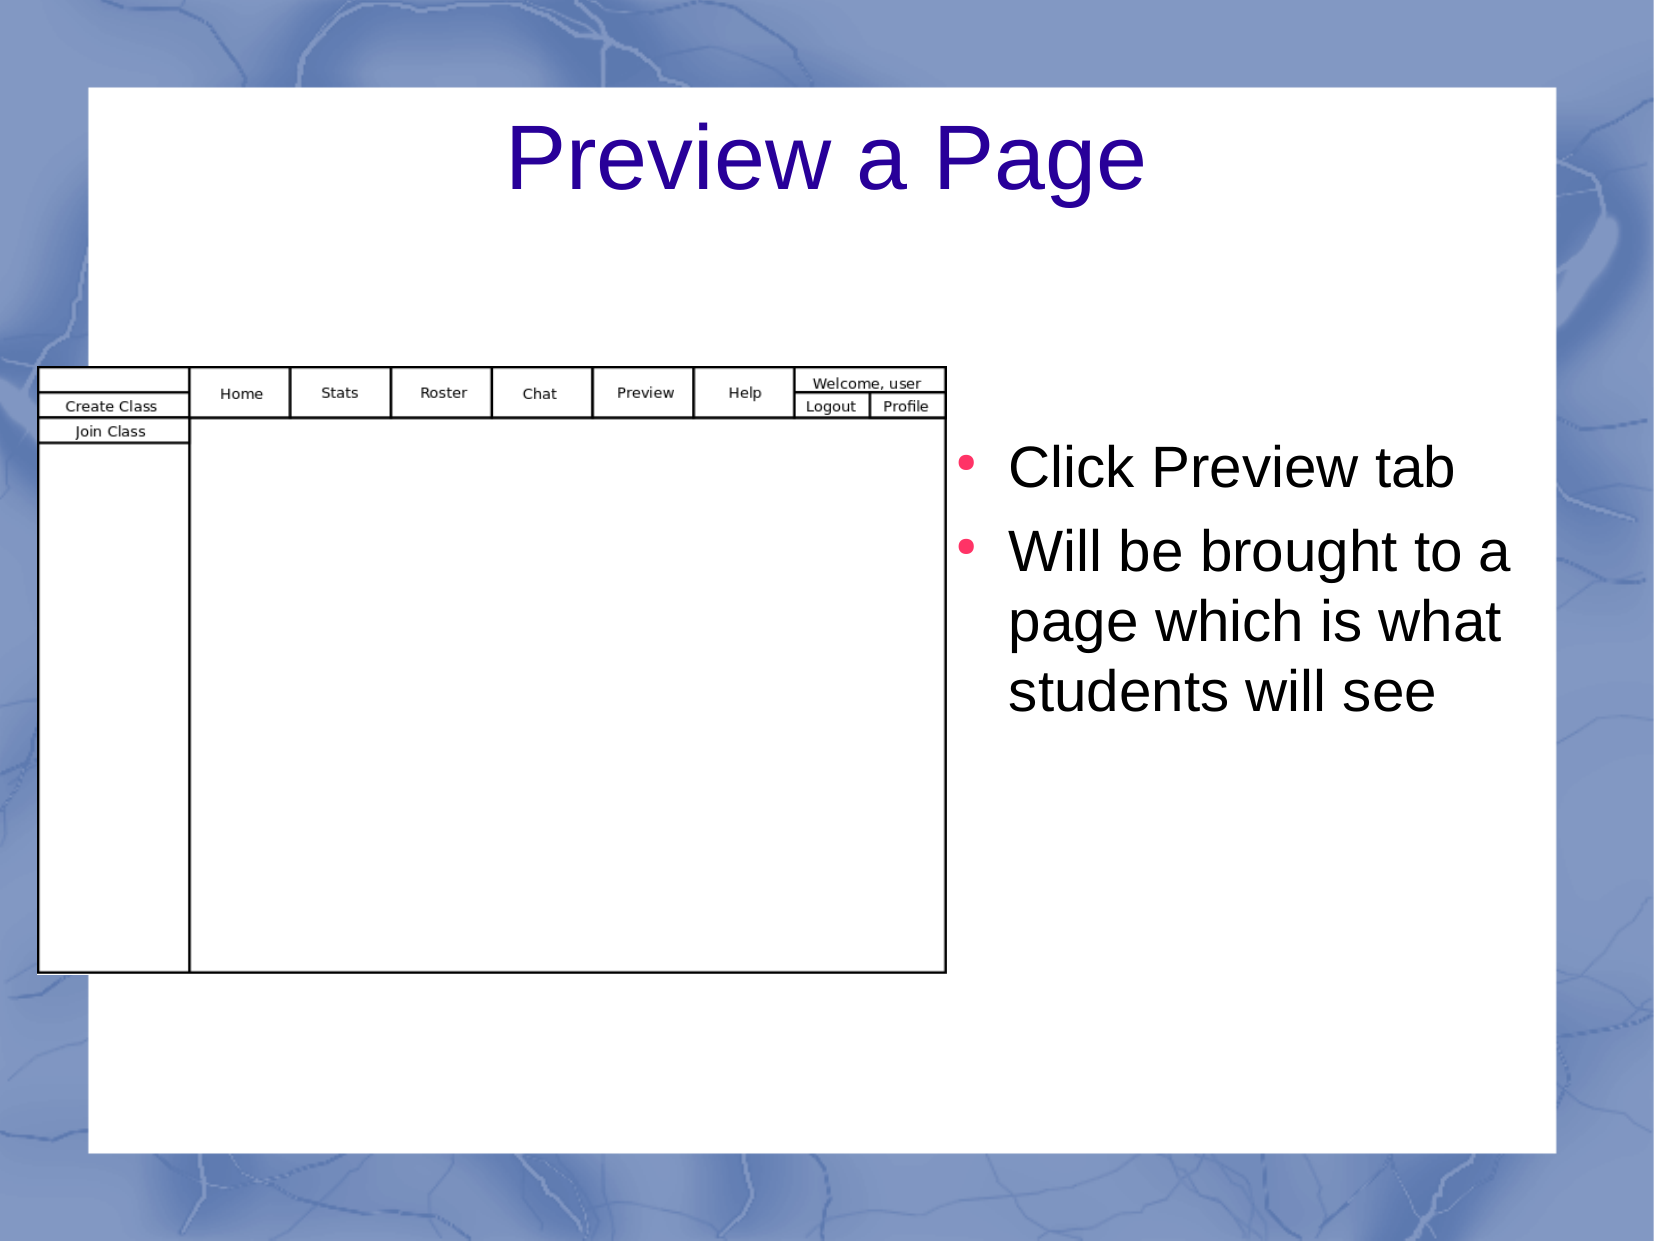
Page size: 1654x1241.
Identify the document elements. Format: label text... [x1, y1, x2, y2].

list Click Preview tab Will be brought to a page which is what students will see [923, 421, 1654, 1241]
title Preview a Page [82, 49, 1571, 257]
picture [0, 0, 1654, 1241]
text_box [37, 366, 947, 976]
